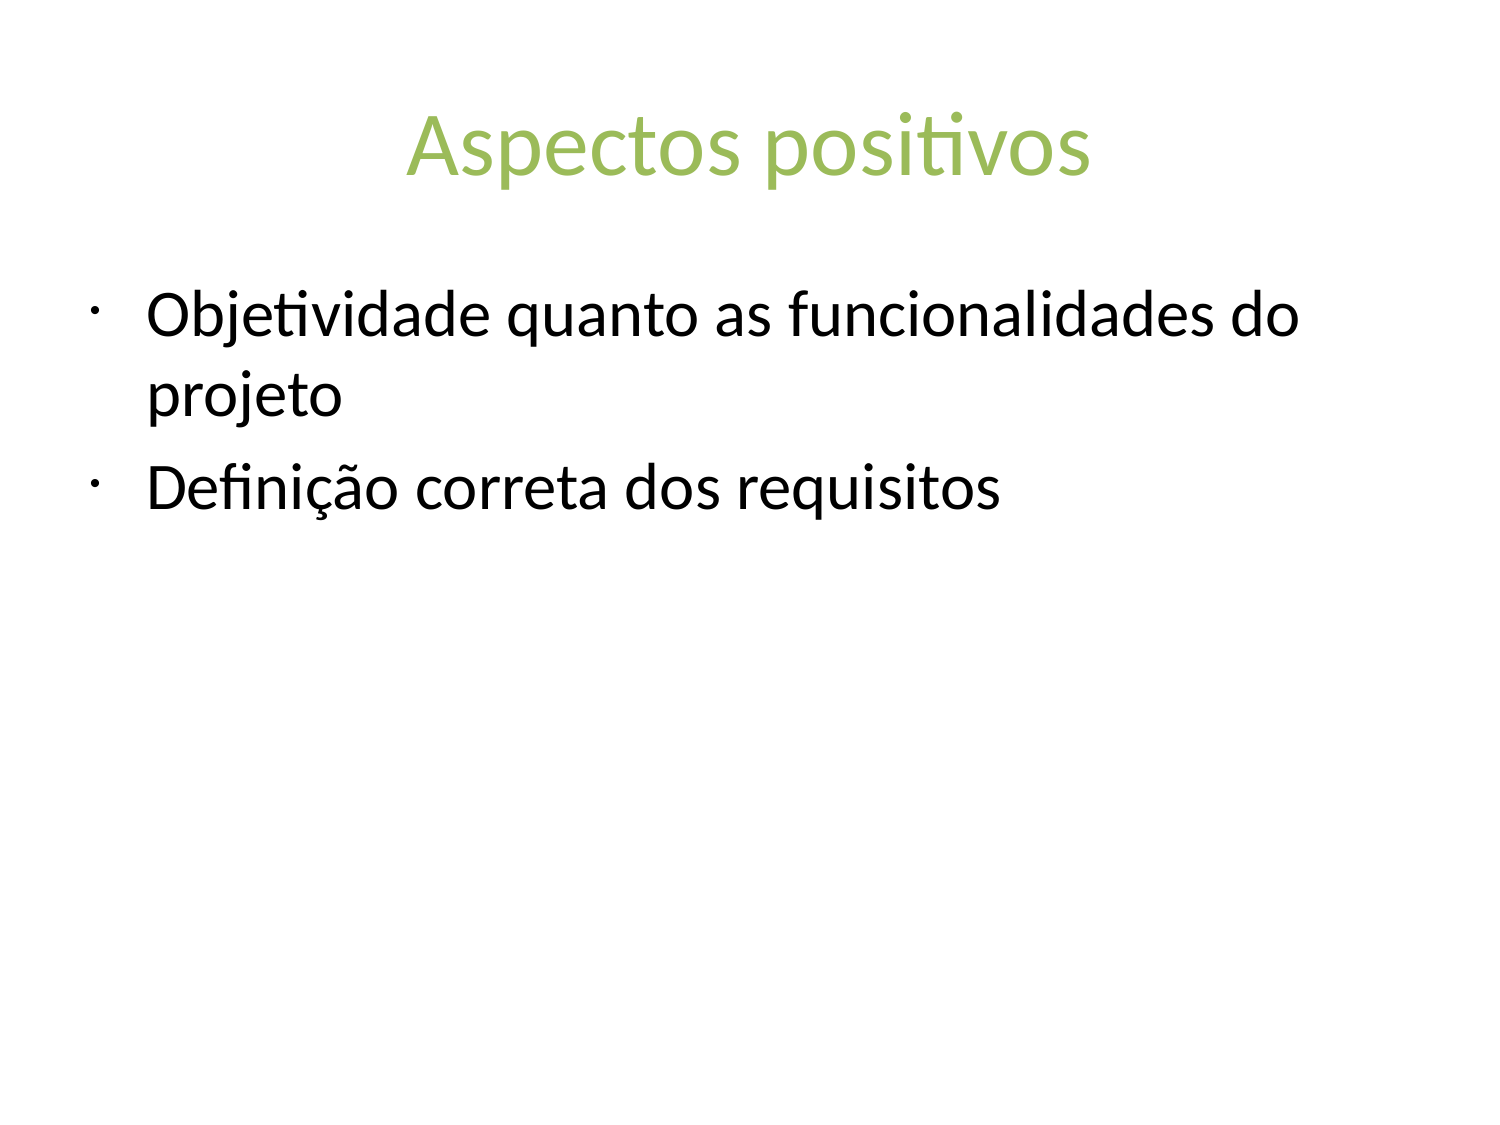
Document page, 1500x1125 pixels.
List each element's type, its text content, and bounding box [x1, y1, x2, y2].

list Objetividade quanto as funcionalidades do projeto Definição correta dos requisitos [75, 262, 1425, 1005]
title Aspectos positivos [75, 45, 1425, 233]
